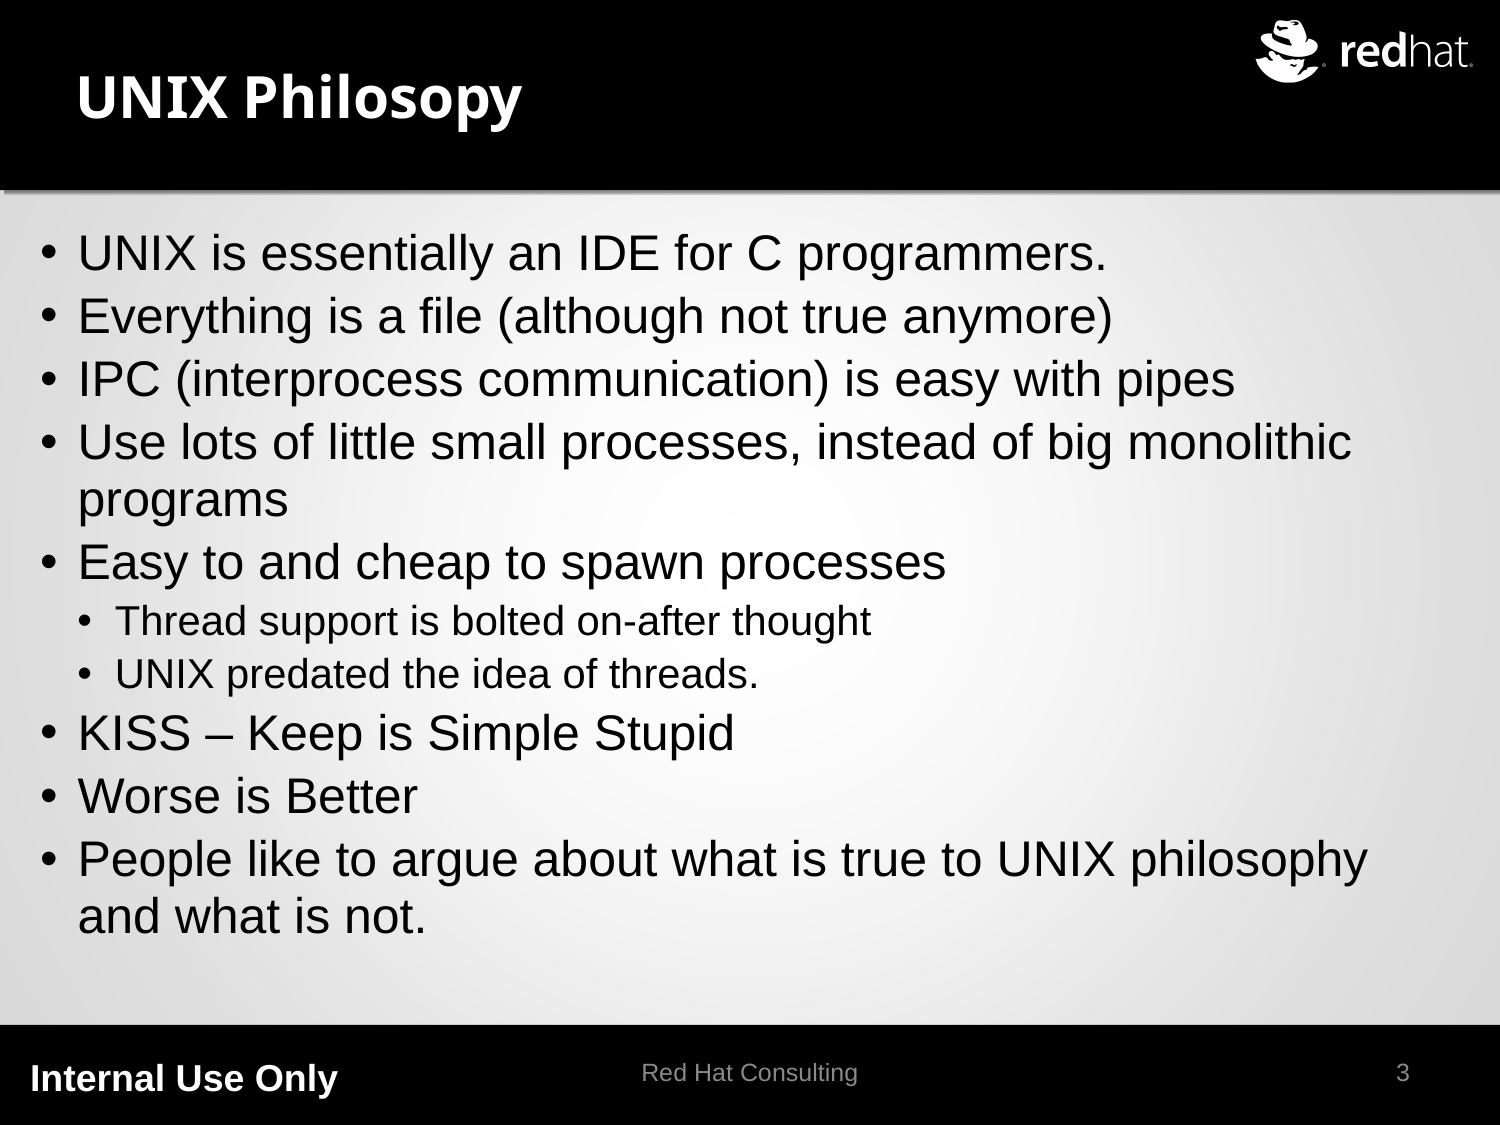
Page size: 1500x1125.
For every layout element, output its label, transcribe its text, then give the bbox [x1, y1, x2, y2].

picture [1254, 12, 1476, 88]
text_box <number> [1257, 1042, 1426, 1103]
title UNIX Philosopy [0, 0, 1234, 191]
picture [0, 191, 1500, 1024]
list UNIX is essentially an IDE for C programmers. Everything is a file (although not true anymore) IPC (interprocess communication) is easy with pipes Use lots of little small processes, instead of big monolithic programs Easy to and cheap to spawn processes Thread support is bolted on-after thought UNIX predated the idea of threads. KISS – Keep is Simple Stupid Worse is Better People like to argue about what is true to UNIX philosophy and what is not. [24, 216, 1471, 992]
text_box Red Hat Consulting [512, 1042, 988, 1103]
